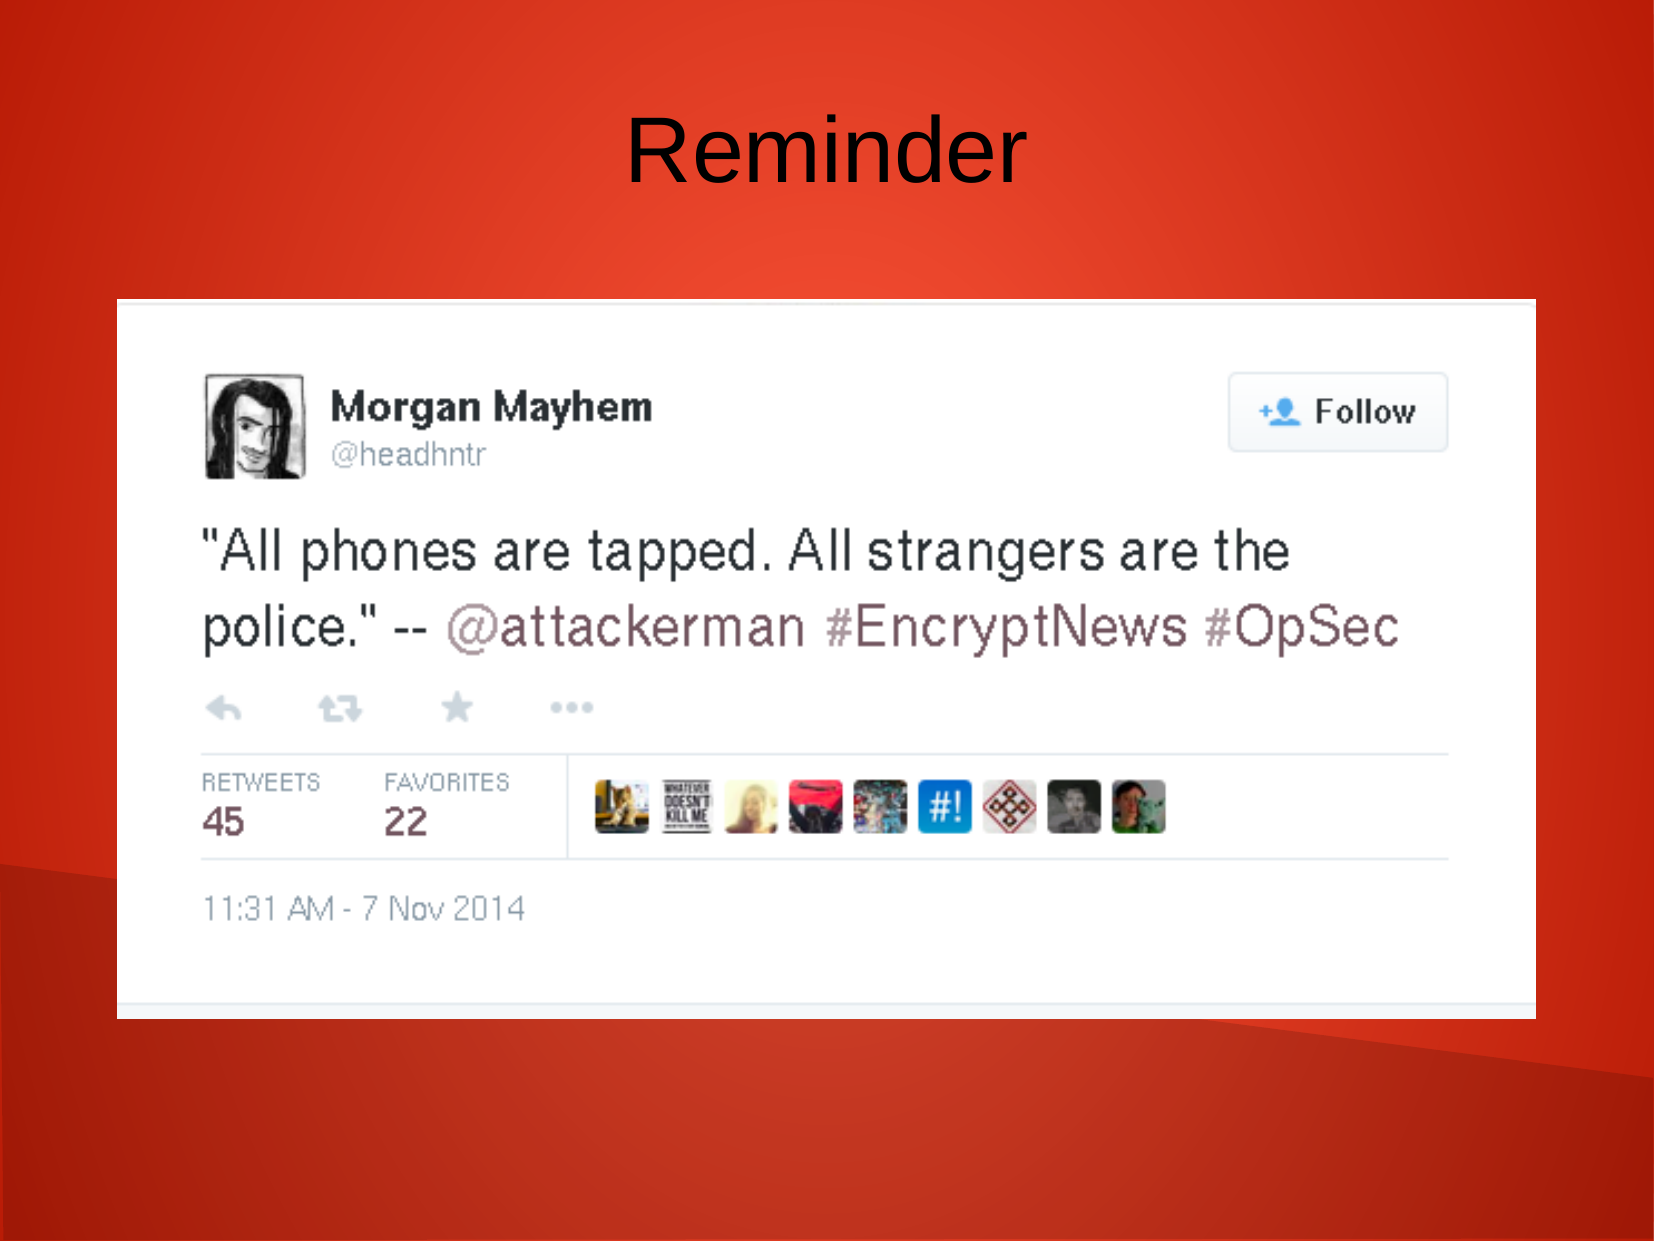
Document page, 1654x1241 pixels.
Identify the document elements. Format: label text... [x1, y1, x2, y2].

picture [117, 299, 1536, 1019]
title Reminder [82, 47, 1571, 252]
